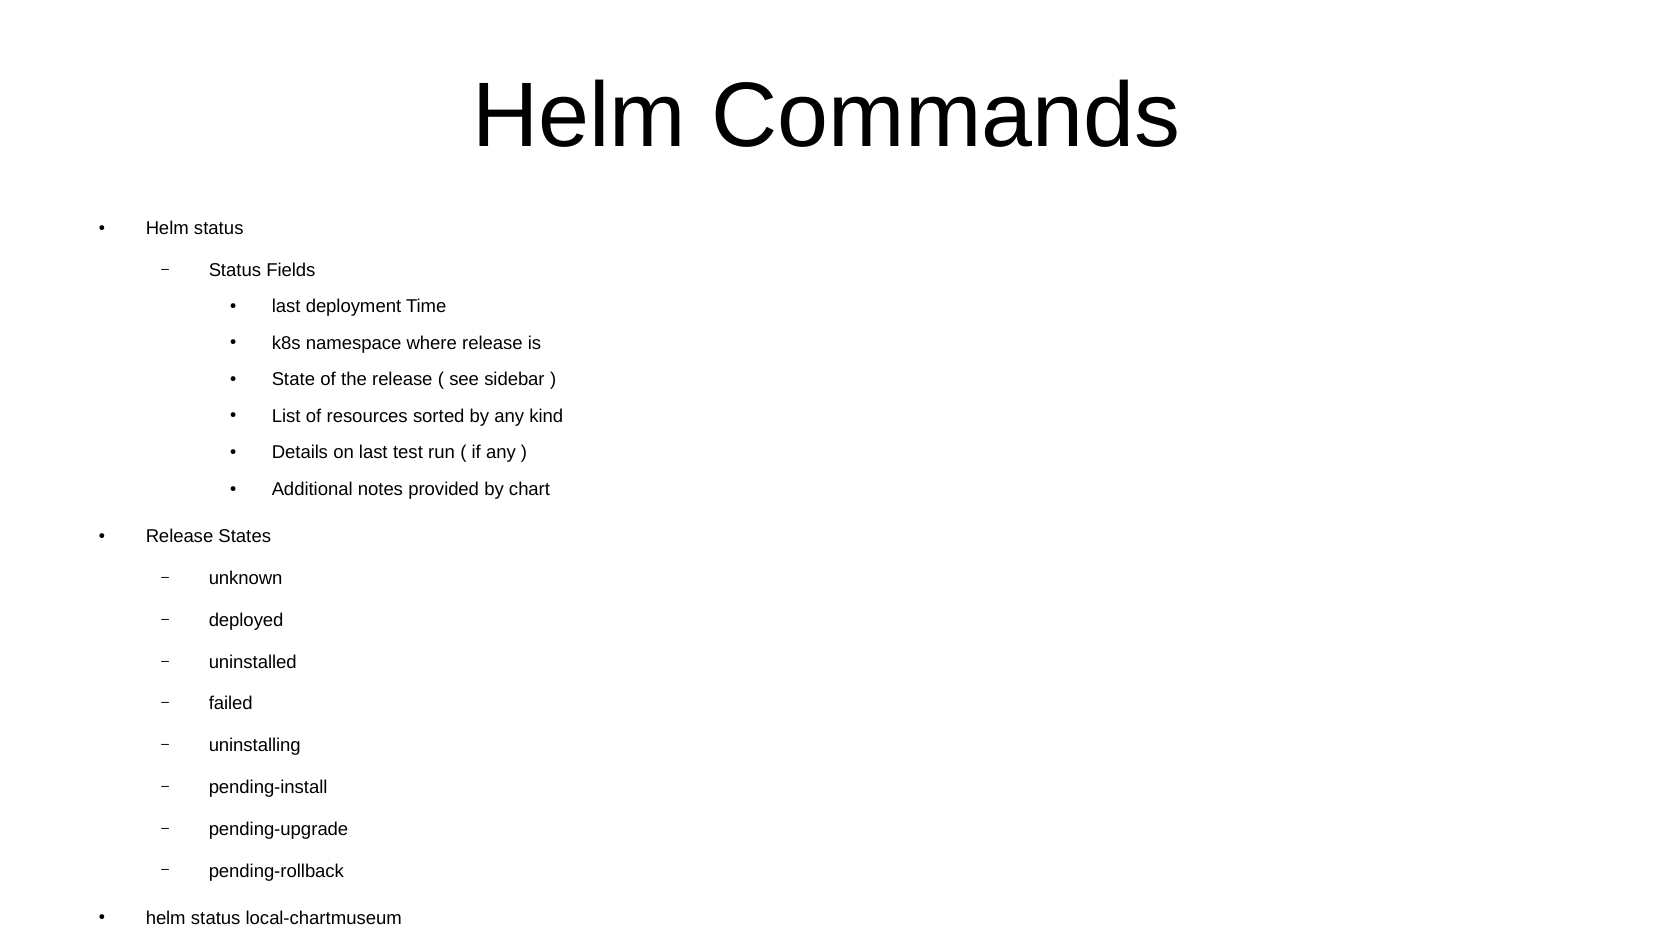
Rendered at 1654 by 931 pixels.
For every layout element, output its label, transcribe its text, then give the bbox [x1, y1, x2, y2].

title Helm Commands [82, 37, 1571, 193]
list Helm status Status Fields last deployment Time k8s namespace where release is State of the release ( see sidebar ) List of resources sorted by any kind Details on last test run ( if any ) Additional notes provided by chart Release States unknown deployed uninstalled failed uninstalling pending-install pending-upgrade pending-rollback helm status local-chartmuseum [82, 217, 1636, 931]
